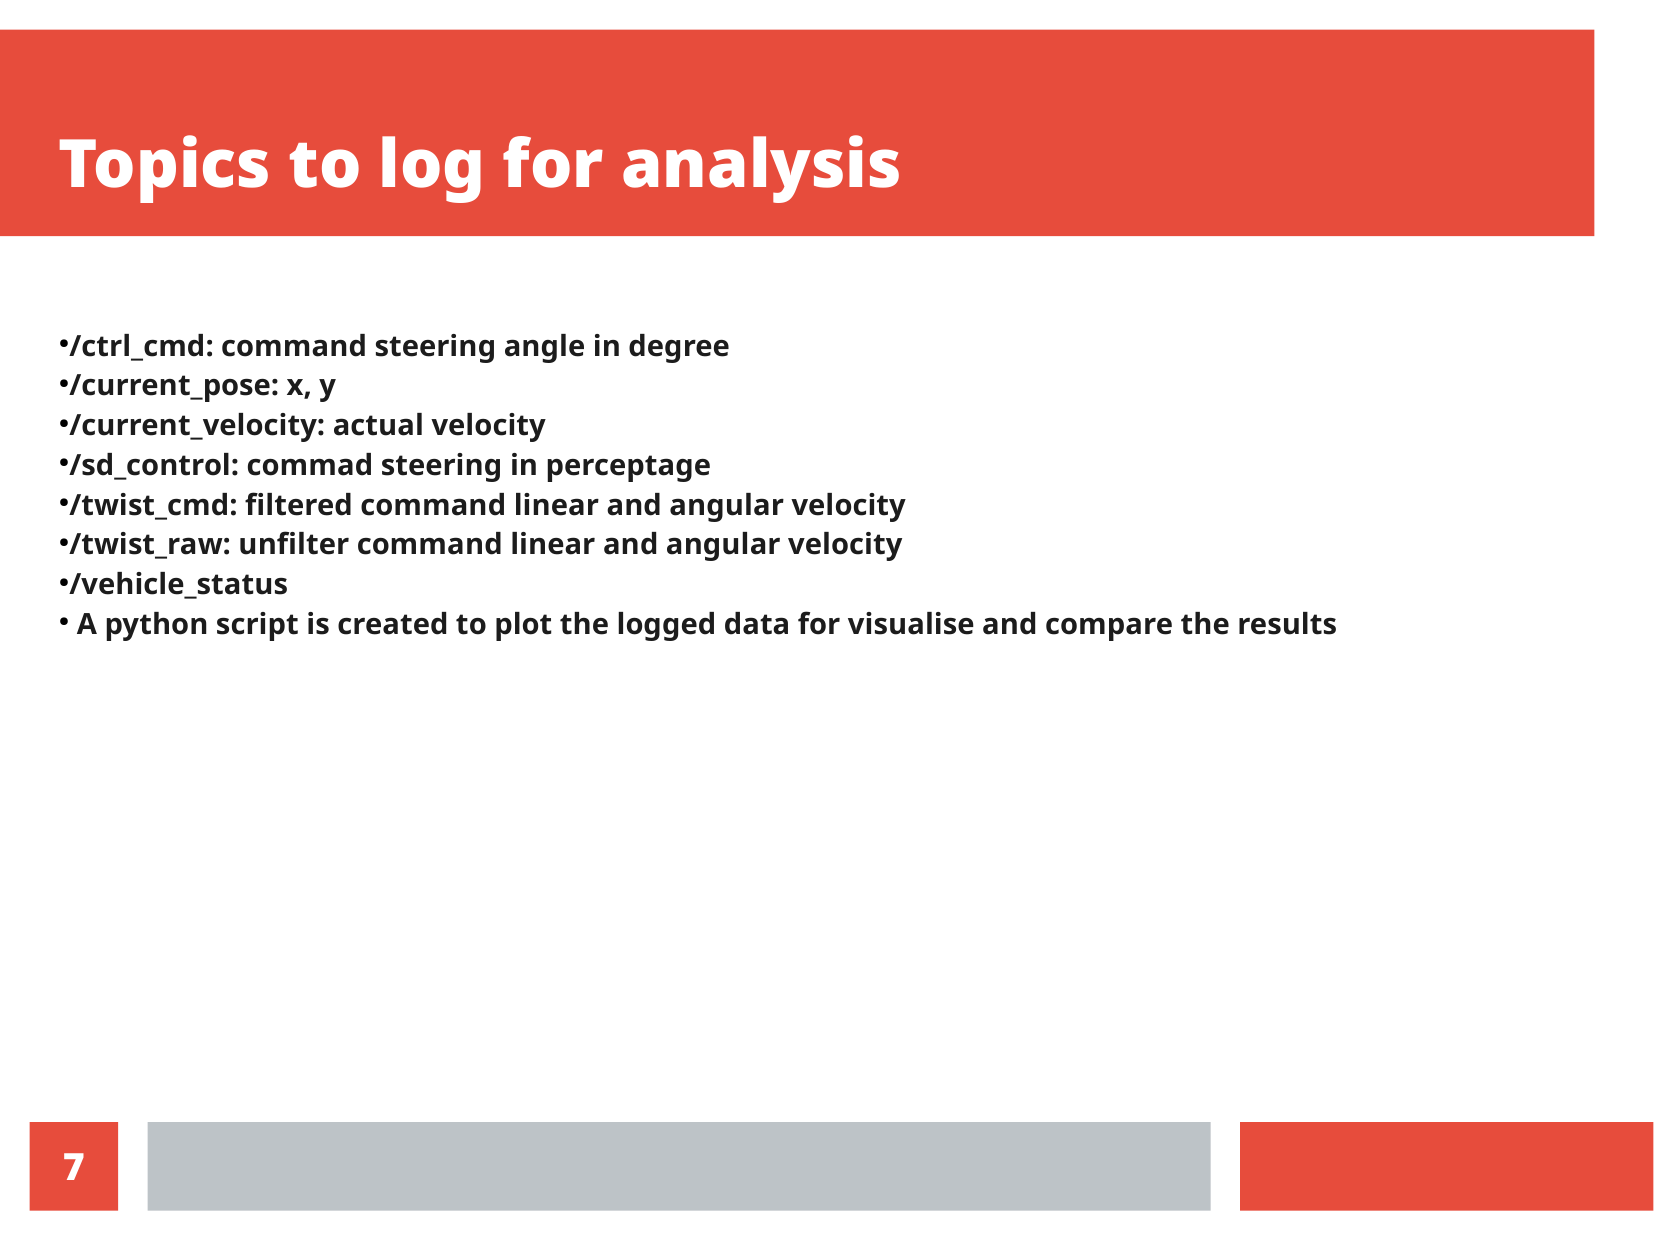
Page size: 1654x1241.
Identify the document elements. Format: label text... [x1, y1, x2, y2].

list /ctrl_cmd: command steering angle in degree /current_pose: x, y /current_velocity: actual velocity /sd_control: commad steering in perceptage /twist_cmd: filtered command linear and angular velocity /twist_raw: unfilter command linear and angular velocity /vehicle_status A python script is created to plot the logged data for visualise and compare the results [59, 324, 1565, 1093]
title Topics to log for analysis [59, 59, 1595, 207]
